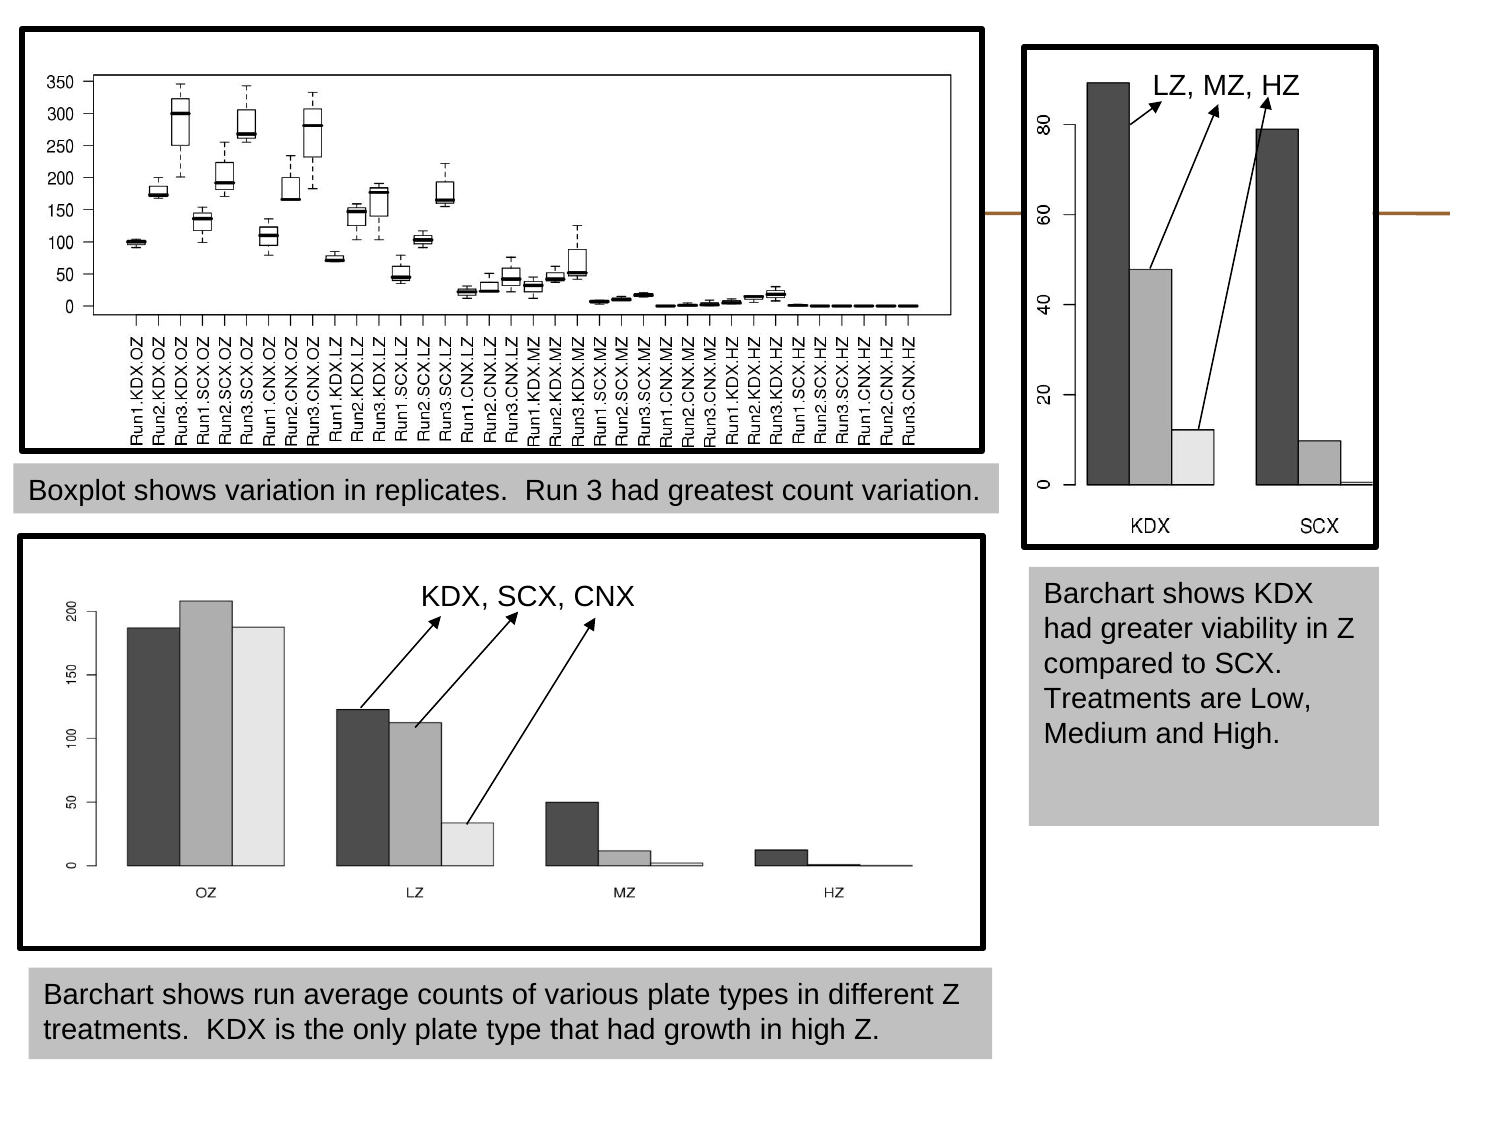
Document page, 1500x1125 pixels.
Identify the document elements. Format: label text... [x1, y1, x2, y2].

text_box Barchart shows KDX had greater viability in Z compared to SCX. Treatments are Low, Medium and High. [1028, 566, 1379, 826]
text_box Boxplot shows variation in replicates. Run 3 had greatest count variation. [13, 463, 999, 514]
picture [1026, 50, 1373, 545]
picture [24, 31, 979, 449]
text_box LZ, MZ, HZ [1137, 59, 1316, 109]
text_box KDX, SCX, CNX [406, 569, 651, 620]
picture [22, 538, 981, 946]
text_box Barchart shows run average counts of various plate types in different Z treatments. KDX is the only plate type that had growth in high Z. [28, 967, 993, 1060]
